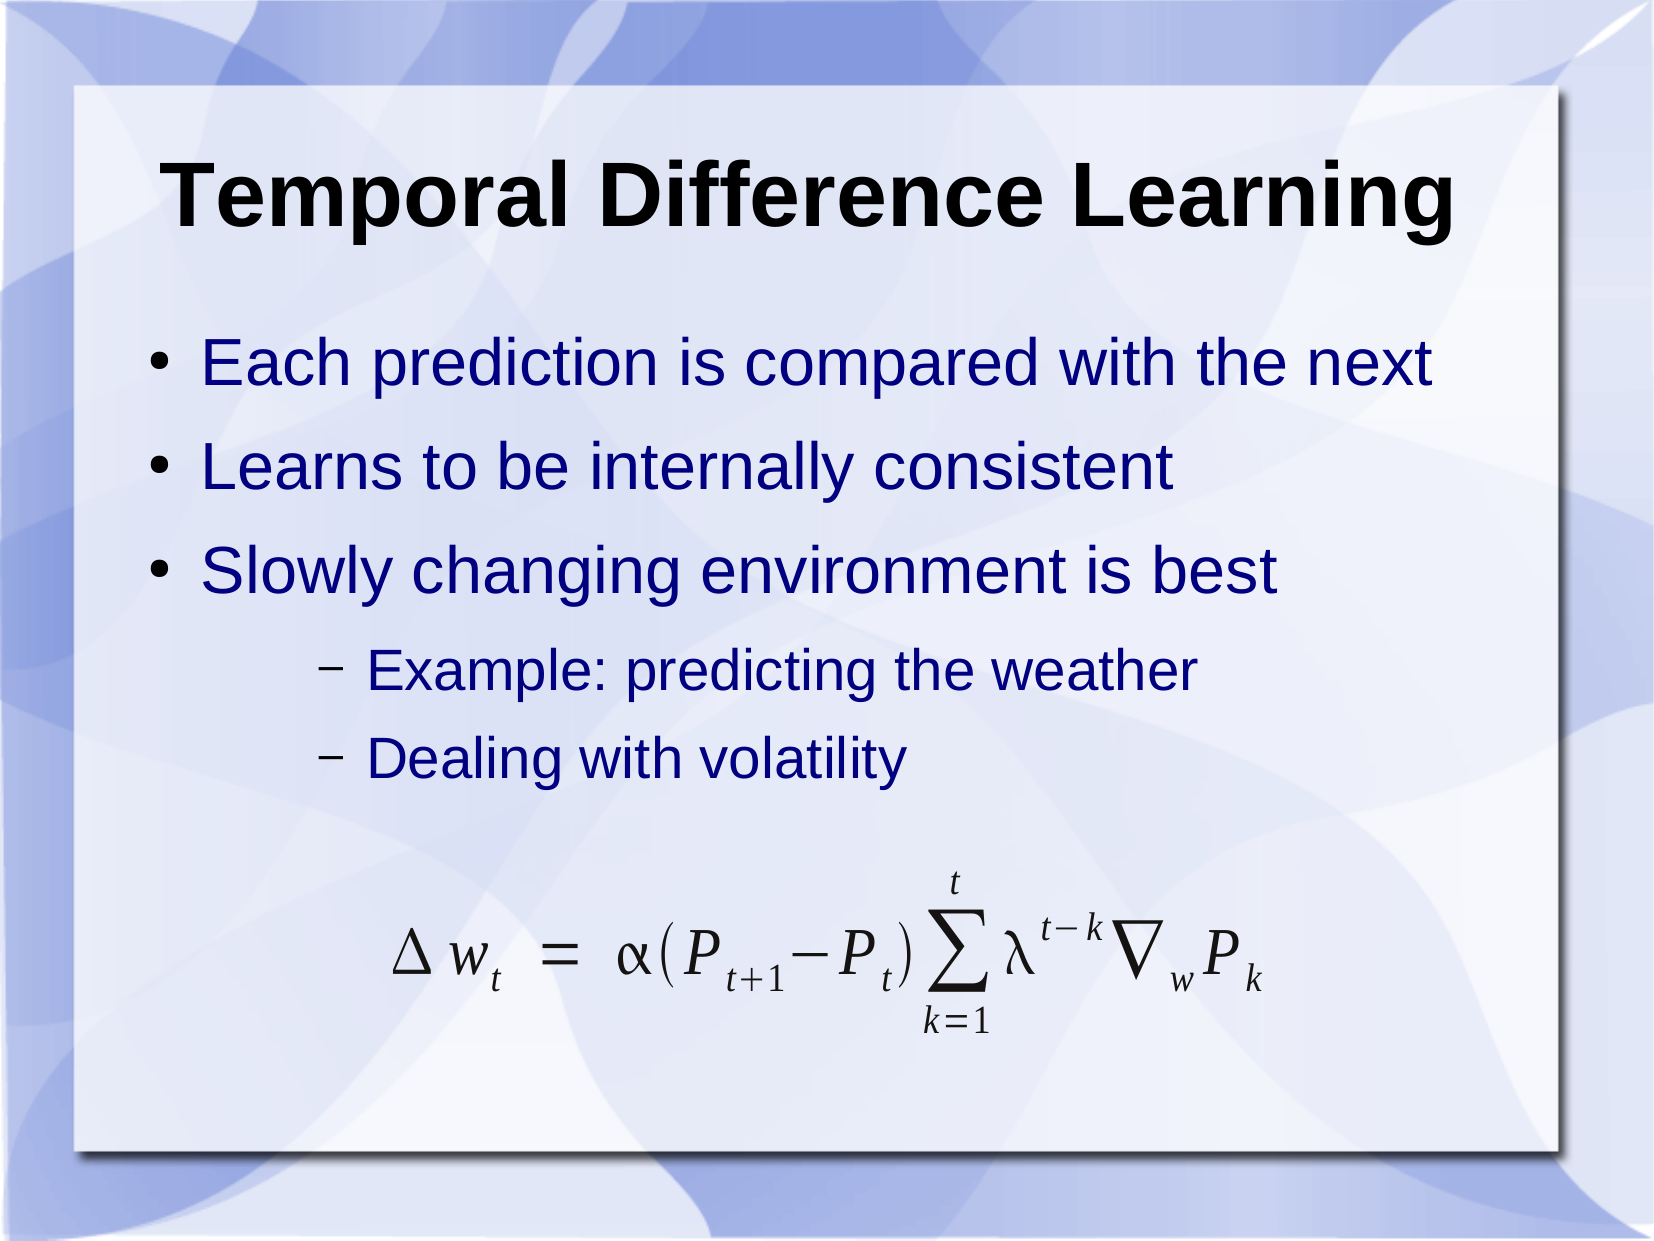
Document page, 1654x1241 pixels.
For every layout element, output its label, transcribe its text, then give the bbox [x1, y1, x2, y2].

title Temporal Difference Learning [82, 90, 1536, 298]
list Each prediction is compared with the next Learns to be internally consistent Slowly changing environment is best Example: predicting the weather Dealing with volatility [129, 324, 1489, 1144]
picture [0, 0, 1654, 1241]
chart [376, 861, 1277, 1042]
